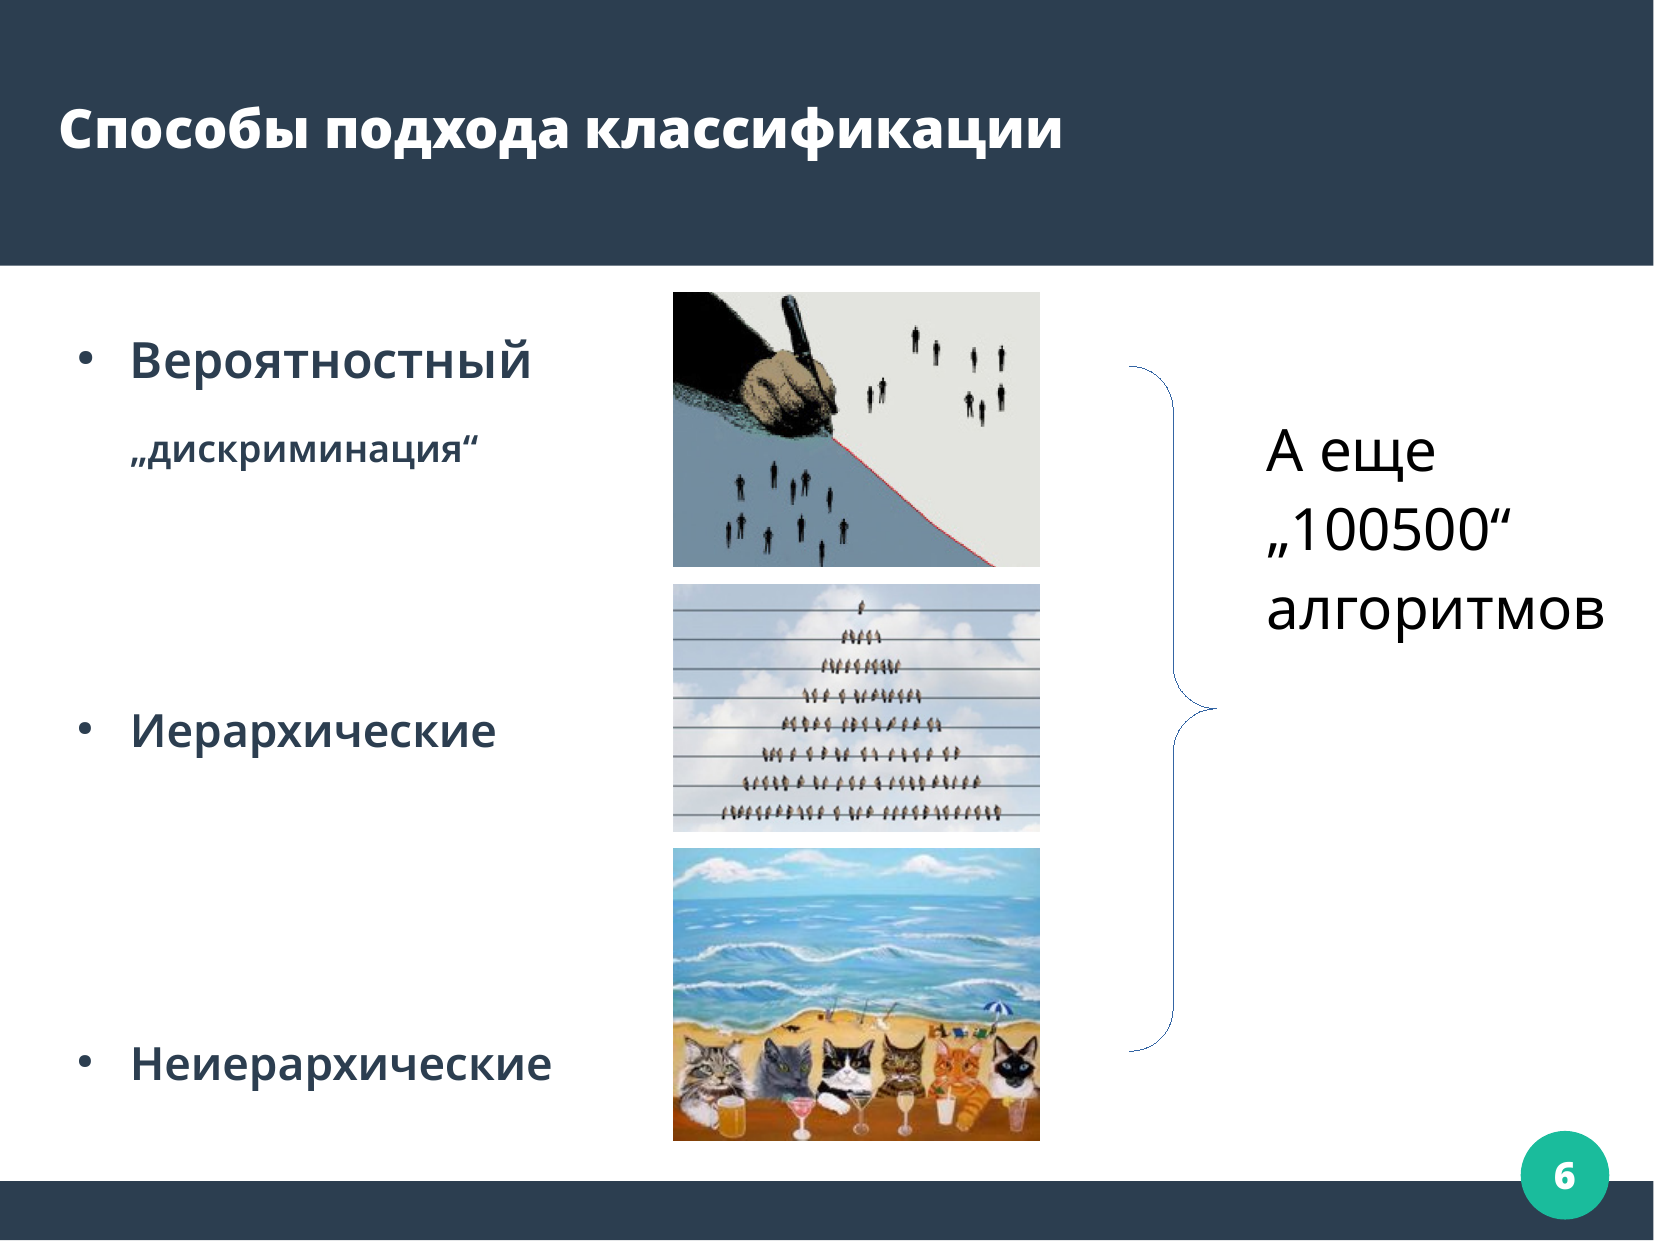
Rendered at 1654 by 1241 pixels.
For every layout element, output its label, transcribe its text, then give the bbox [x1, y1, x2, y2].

picture [673, 848, 1040, 1141]
list Вероятностный „дискриминация“ Иерархические Неиерархические [59, 324, 1595, 1152]
title Способы подхода классификации [59, 49, 1595, 207]
picture [673, 584, 1040, 832]
text_box А еще „100500“ алгоритмов [1251, 401, 1654, 862]
picture [673, 292, 1040, 567]
